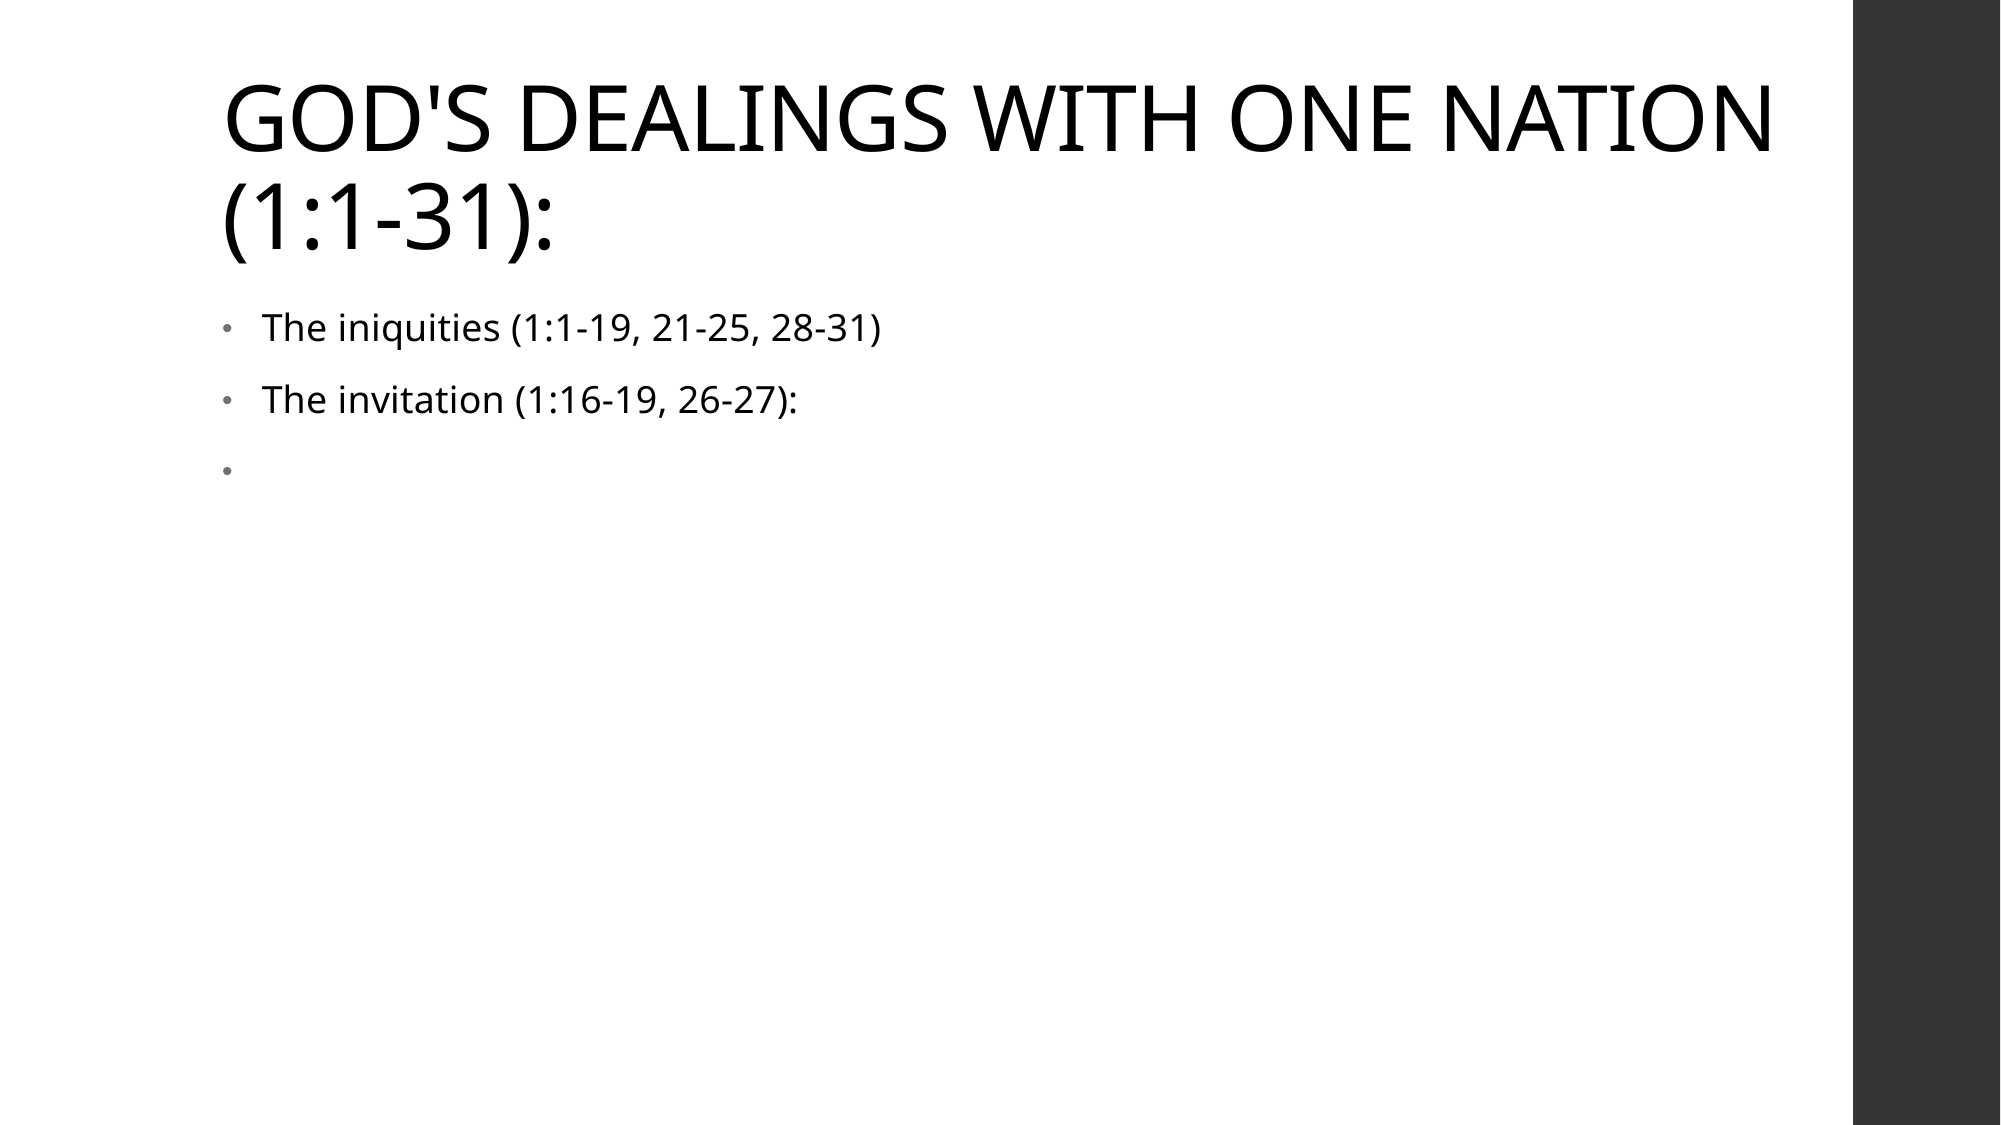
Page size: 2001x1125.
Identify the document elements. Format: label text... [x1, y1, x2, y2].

list The iniquities (1:1-19, 21-25, 28-31) The invitation (1:16-19, 26-27): [206, 299, 1617, 1014]
title GOD'S DEALINGS WITH ONE NATION (1:1-31): [206, 60, 1797, 278]
